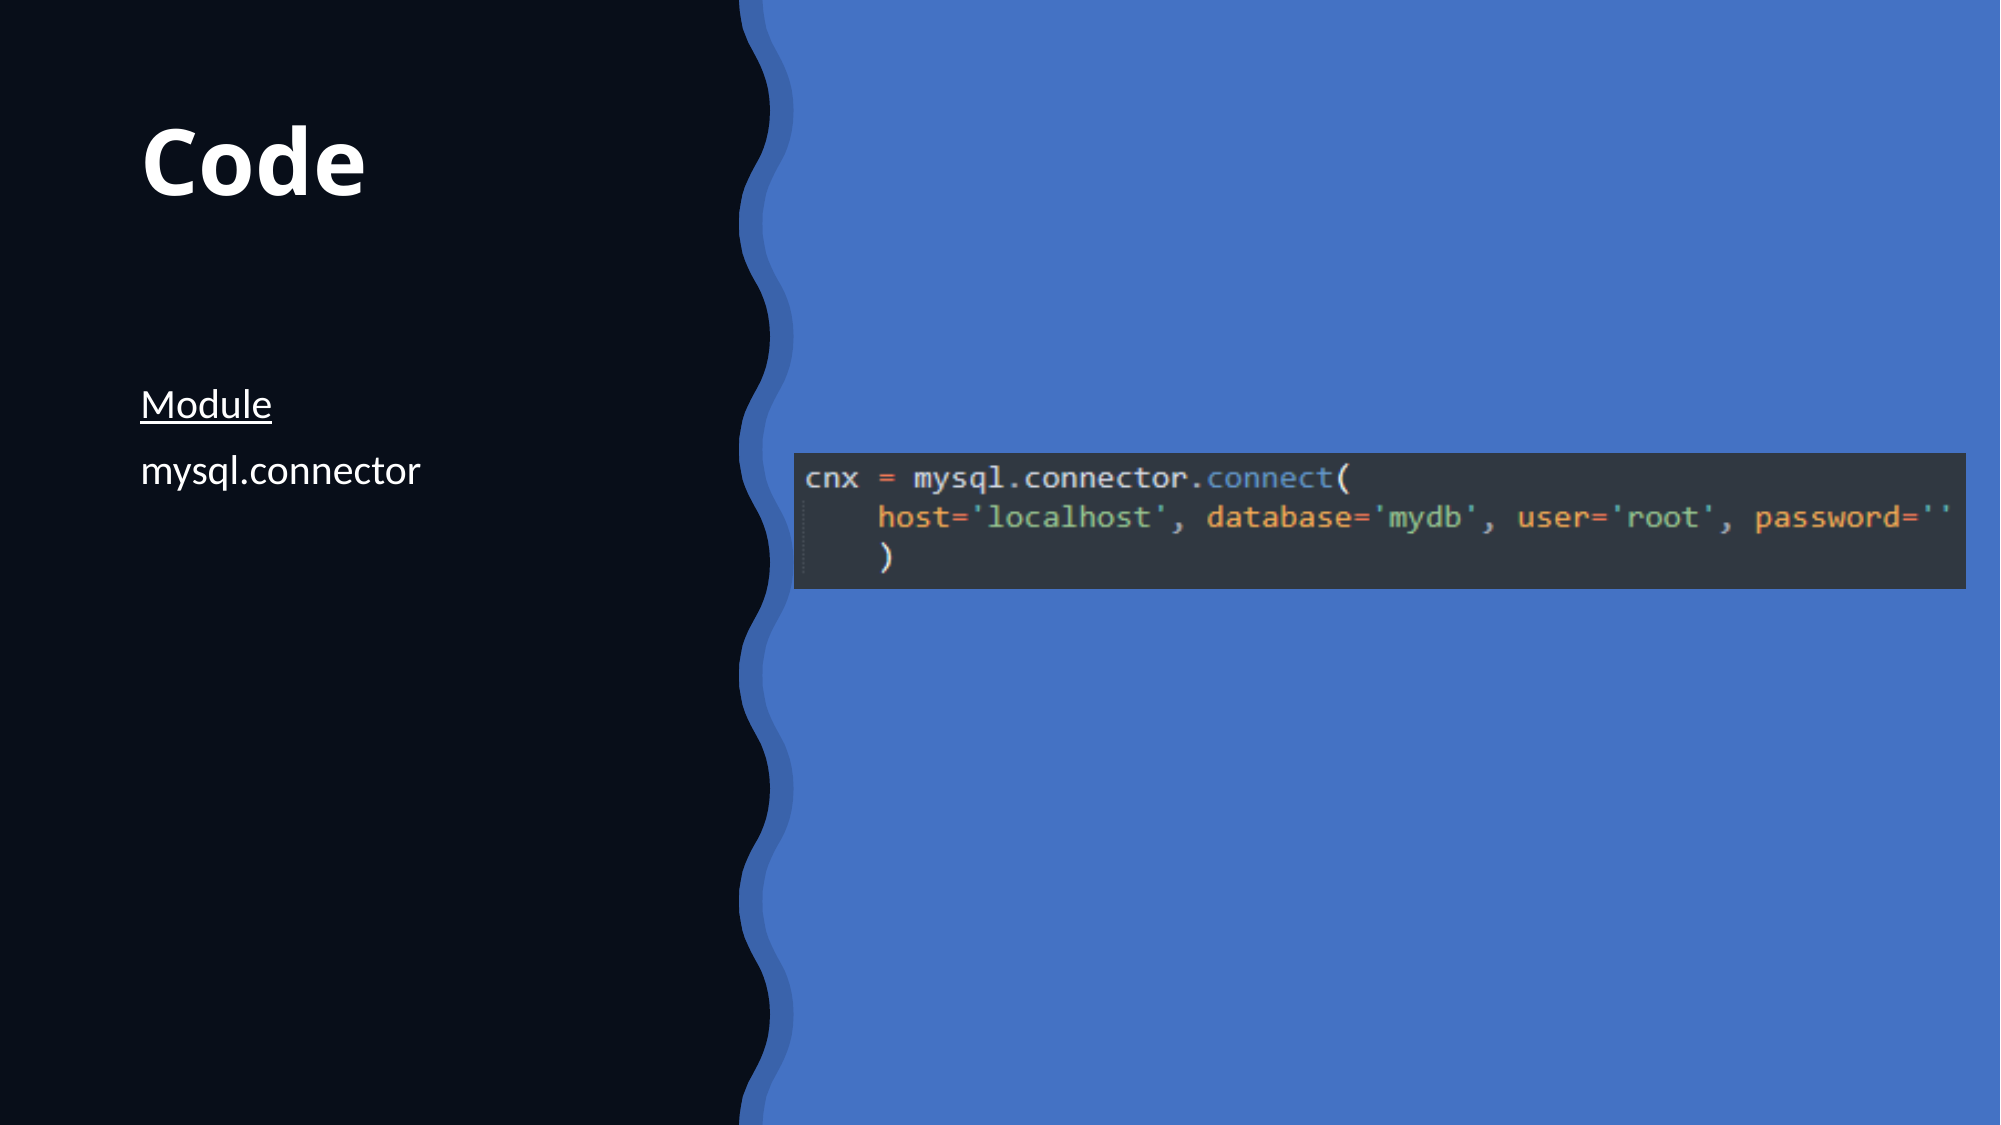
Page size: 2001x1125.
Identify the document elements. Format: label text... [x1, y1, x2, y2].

list Module mysql.connector [125, 375, 681, 1006]
text_box [0, 0, 2000, 1125]
picture [794, 453, 1966, 589]
title Code [125, 108, 681, 354]
